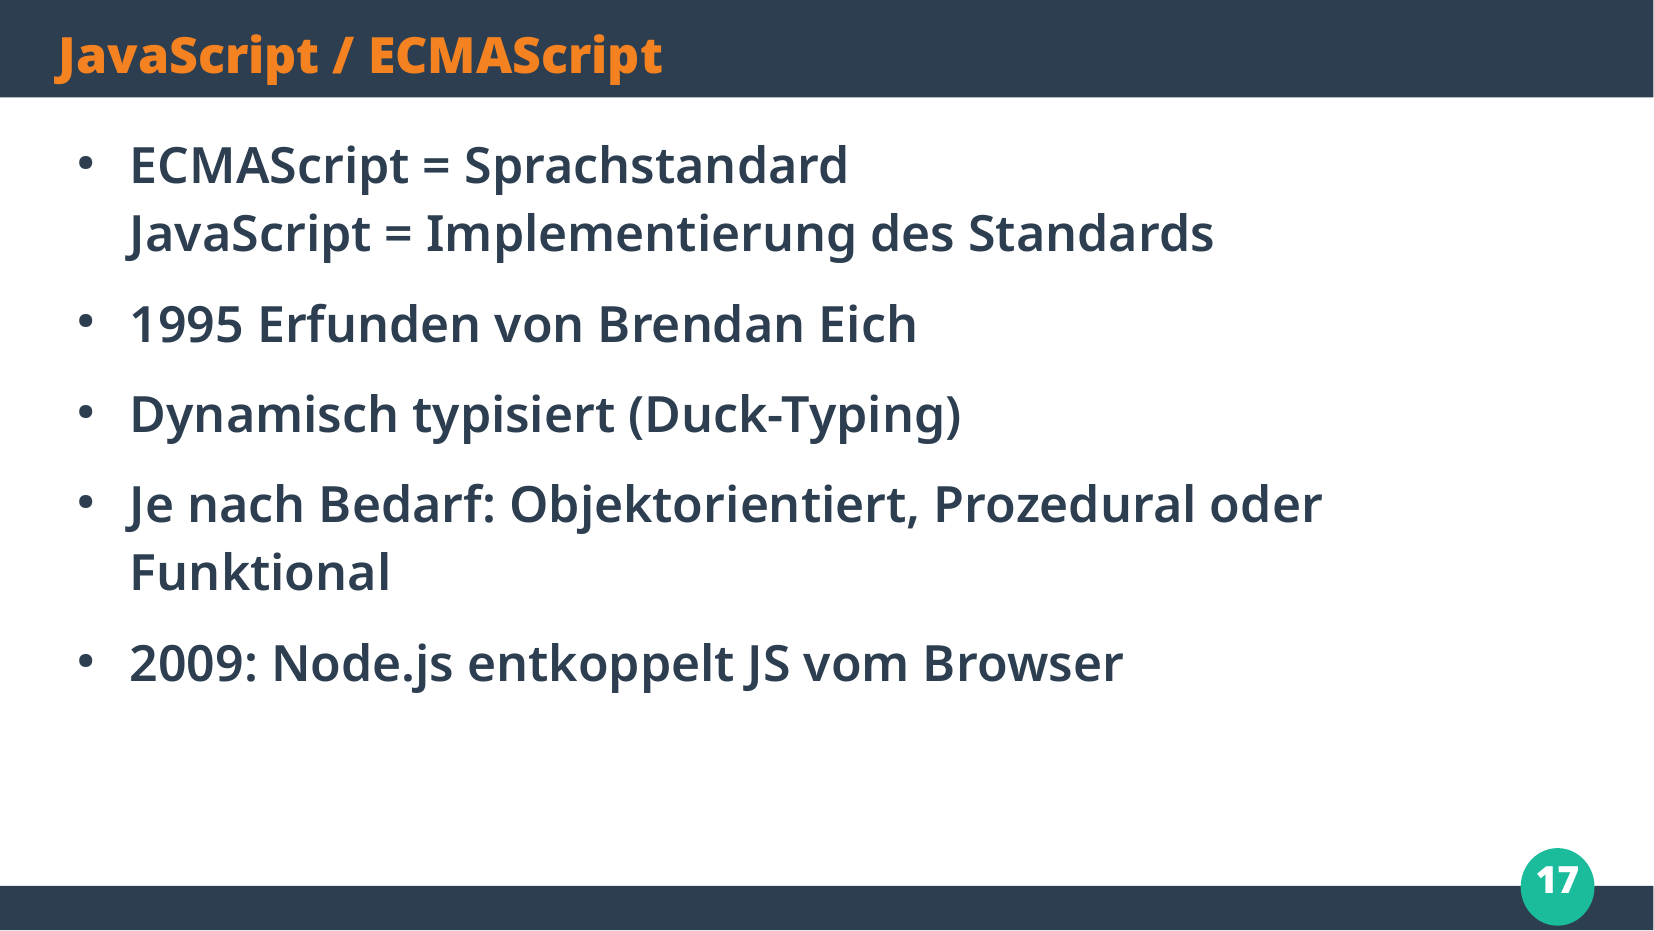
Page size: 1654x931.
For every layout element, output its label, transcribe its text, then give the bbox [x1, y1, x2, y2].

list ECMAScript = Sprachstandard JavaScript = Implementierung des Standards 1995 Erfunden von Brendan Eich Dynamisch typisiert (Duck-Typing) Je nach Bedarf: Objektorientiert, Prozedural oder Funktional 2009: Node.js entkoppelt JS vom Browser [59, 129, 1595, 864]
title JavaScript / ECMAScript [59, 8, 1595, 89]
